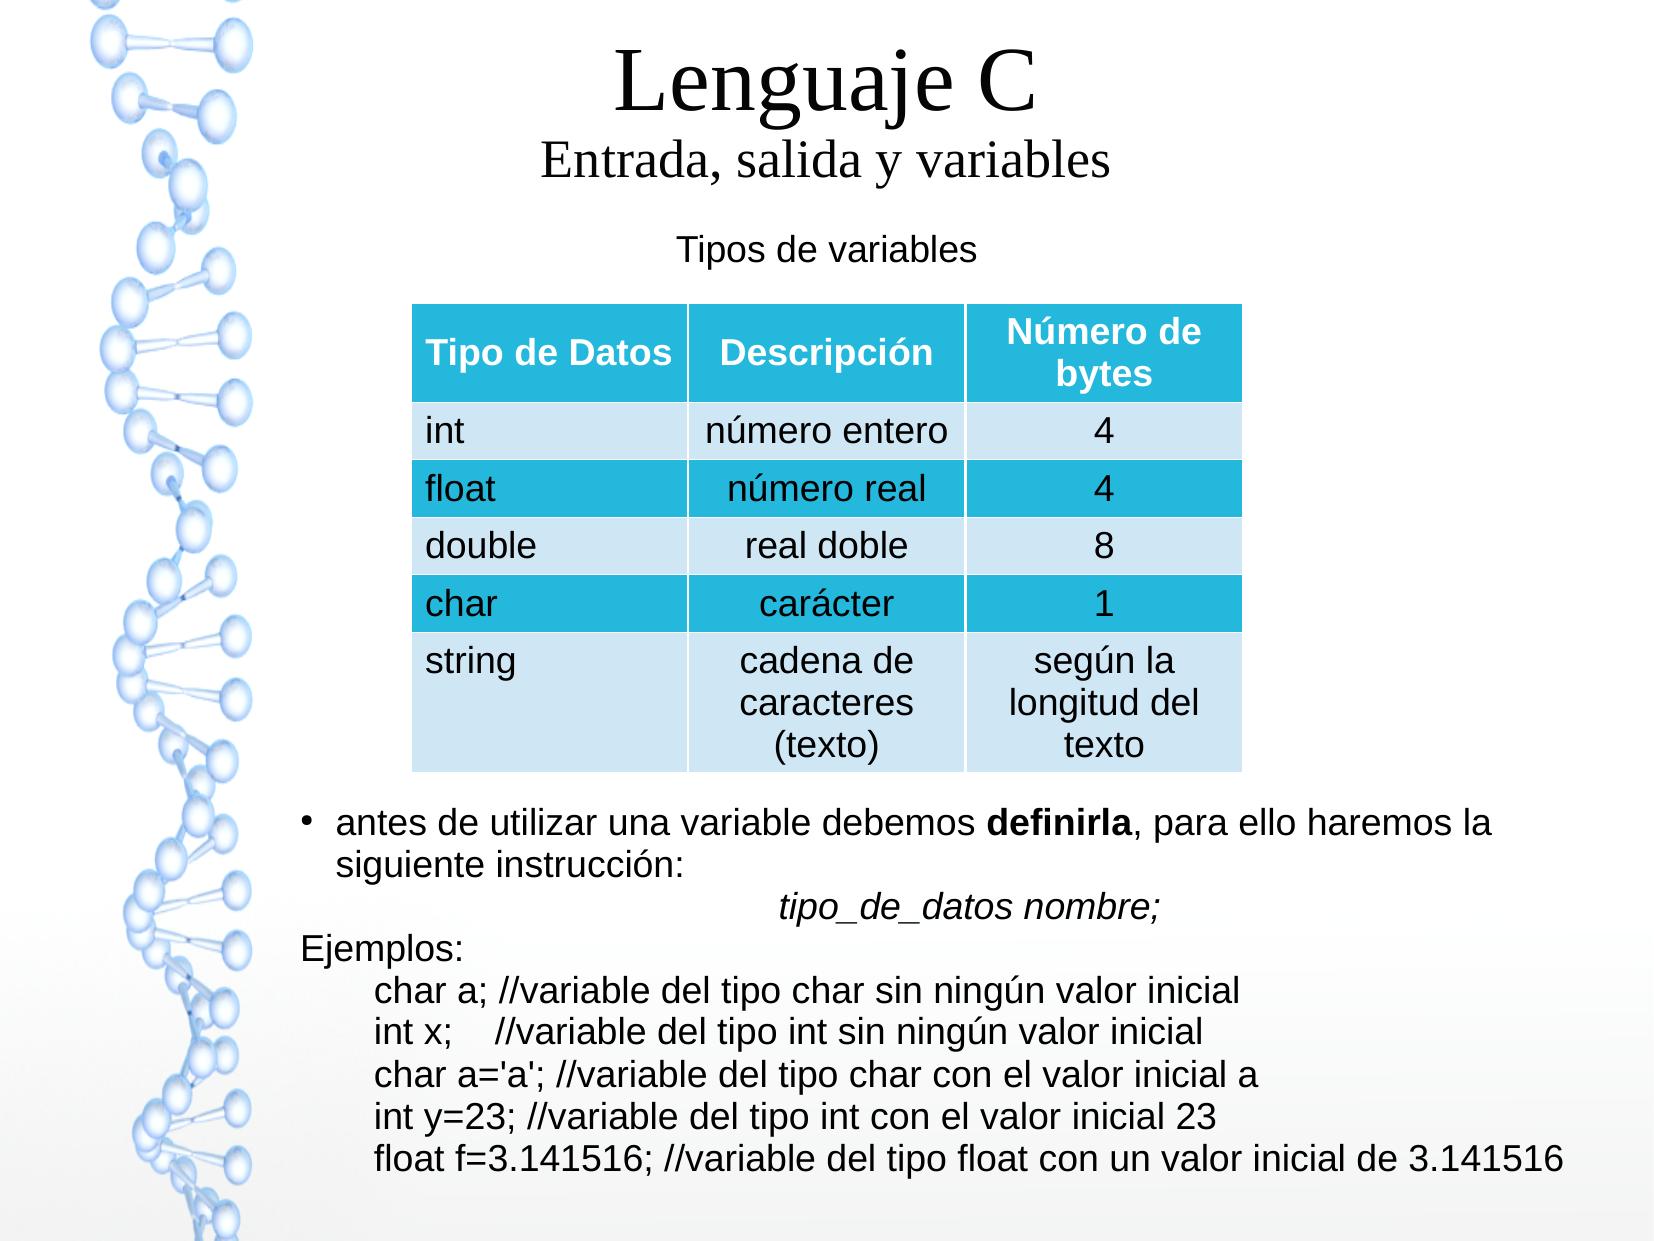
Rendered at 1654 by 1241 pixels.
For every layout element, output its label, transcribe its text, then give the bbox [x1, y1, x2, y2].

table_cell double [412, 518, 687, 574]
picture [0, 0, 1654, 1241]
text_box Tipos de variables [264, 220, 1390, 278]
table_cell número real [689, 460, 964, 517]
table_cell int [412, 403, 687, 459]
table_cell string [412, 633, 687, 772]
table_header Descripción [689, 304, 964, 402]
table_cell número entero [689, 403, 964, 459]
table_cell real doble [689, 518, 964, 574]
table_cell 1 [967, 575, 1242, 632]
title Lenguaje C Entrada, salida y variables [162, 6, 1492, 212]
table_cell char [412, 575, 687, 632]
table_cell 8 [967, 518, 1242, 574]
table_header Número de bytes [967, 304, 1242, 402]
table_cell según la longitud del texto [967, 633, 1242, 772]
text_box antes de utilizar una variable debemos definirla, para ello haremos la siguiente instrucción: tipo_de_datos nombre; Ejemplos: char a; //variable del tipo char sin ningún valor inicial int x; //variable del tipo int sin ningún valor inicial char a='a'; //variable del tipo char con el valor inicial a int y=23; //variable del tipo int con el valor inicial 23 float f=3.141516; //variable del tipo float con un valor inicial de 3.141516 [285, 793, 1654, 1187]
table_header Tipo de Datos [412, 304, 687, 402]
table_cell float [412, 460, 687, 517]
table_cell cadena de caracteres (texto) [689, 633, 964, 772]
table_cell 4 [967, 460, 1242, 517]
table_cell 4 [967, 403, 1242, 459]
table_cell carácter [689, 575, 964, 632]
